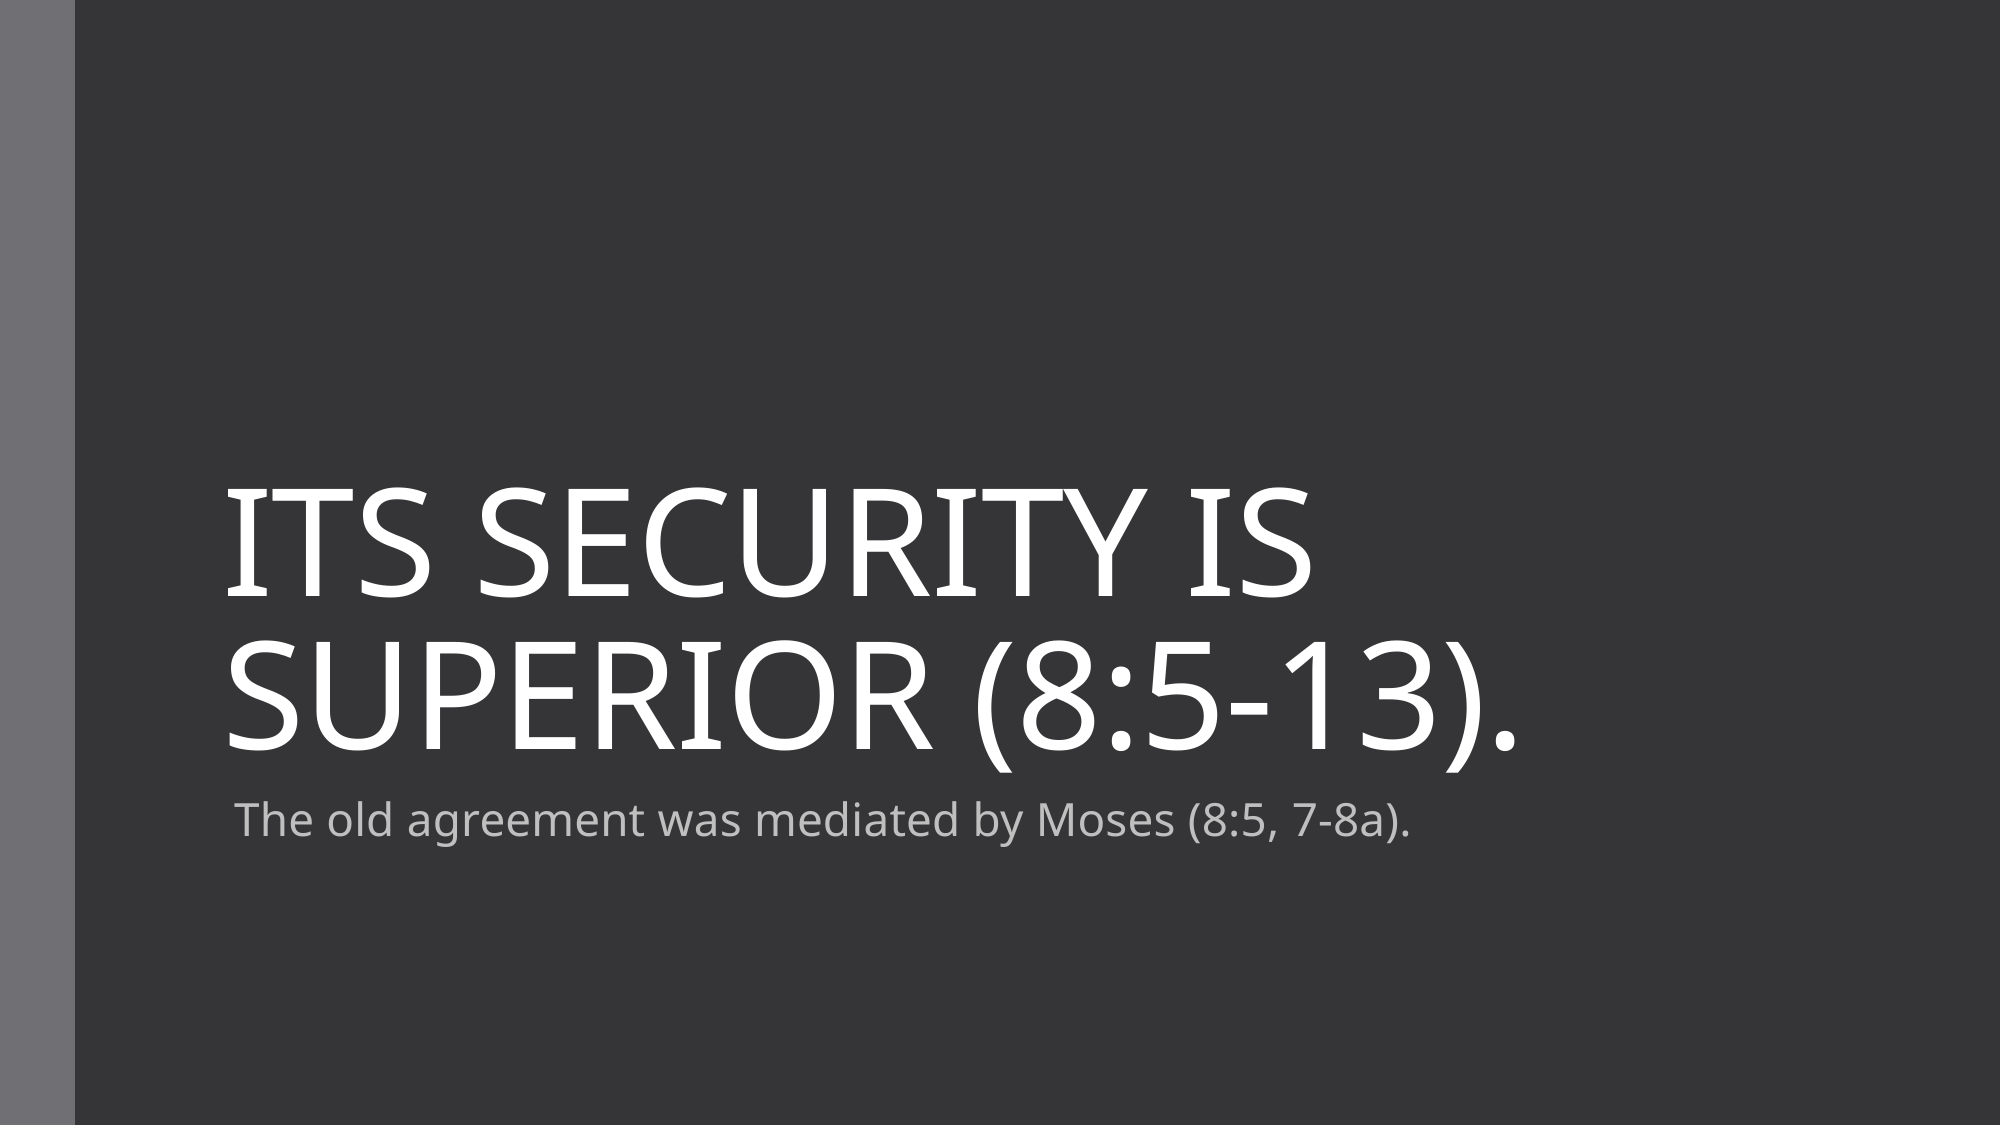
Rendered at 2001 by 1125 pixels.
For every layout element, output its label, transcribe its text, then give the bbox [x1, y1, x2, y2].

title ITS SECURITY IS SUPERIOR (8:5-13). [206, 124, 1752, 787]
subtitle The old agreement was mediated by Moses (8:5, 7-8a). [206, 787, 1752, 1066]
